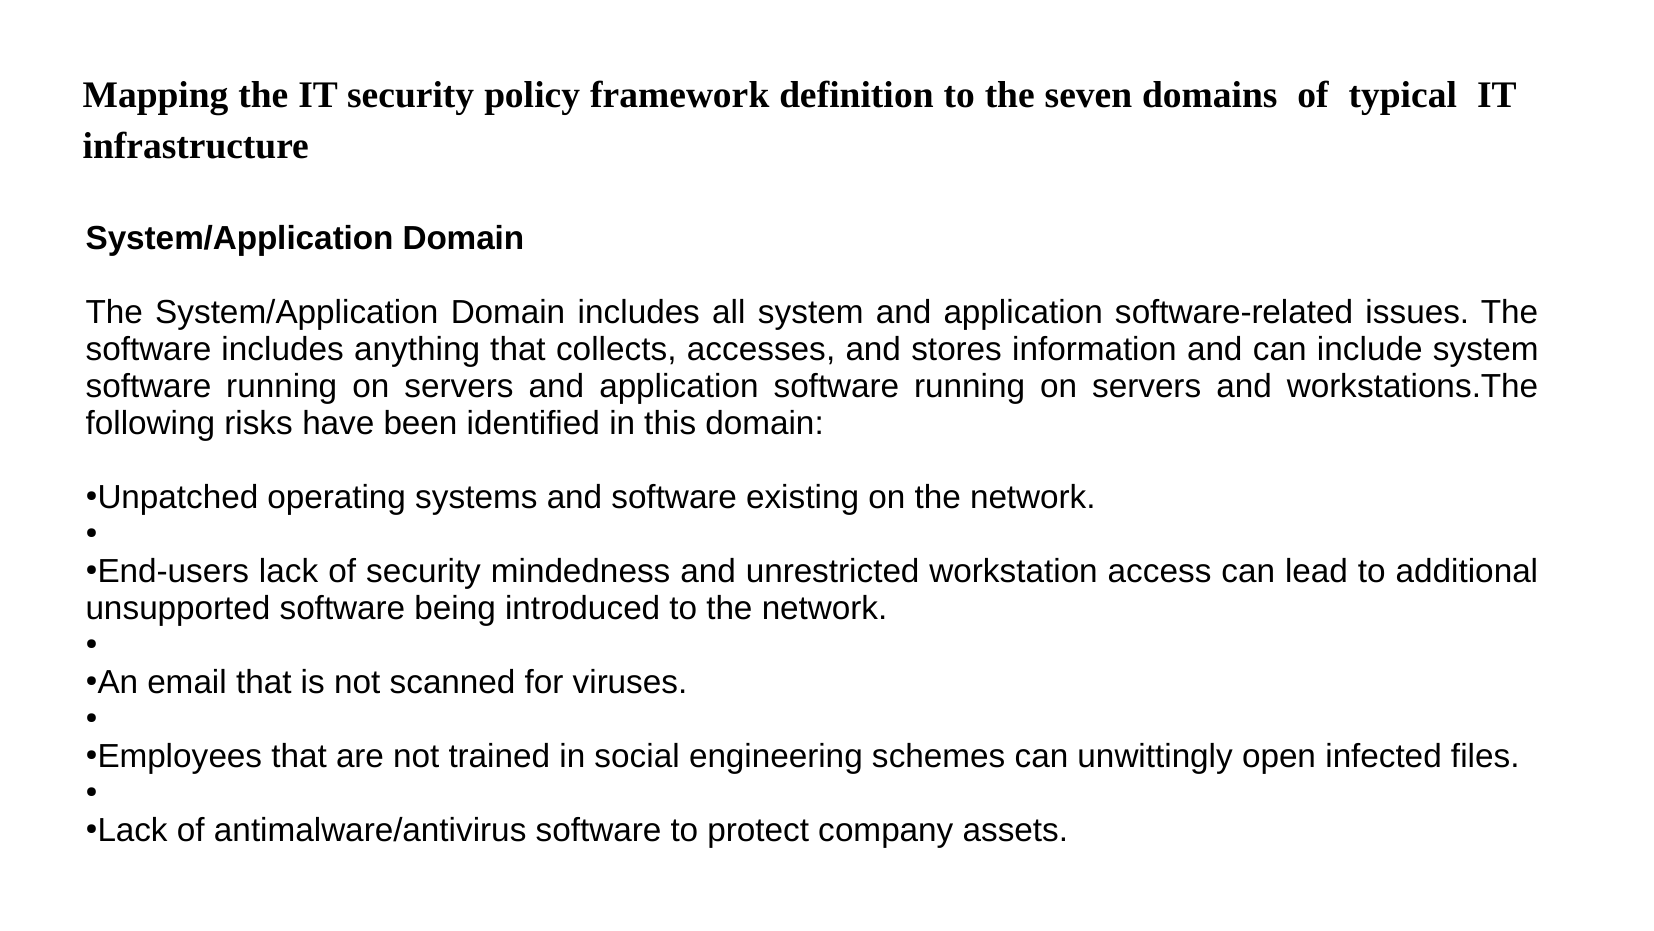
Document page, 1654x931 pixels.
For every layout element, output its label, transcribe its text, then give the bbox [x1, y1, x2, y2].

title Mapping the IT security policy framework definition to the seven domains of typical IT infrastructure [82, 62, 1607, 159]
text_box System/Application Domain The System/Application Domain includes all system and application software-related issues. The software includes anything that collects, accesses, and stores information and can include system software running on servers and application software running on servers and workstations.The following risks have been identified in this domain: Unpatched operating systems and software existing on the network. End-users lack of security mindedness and unrestricted workstation access can lead to additional unsupported software being introduced to the network. An email that is not scanned for viruses. Employees that are not trained in social engineering schemes can unwittingly open infected files. Lack of antimalware/antivirus software to protect company assets. [70, 211, 1560, 894]
